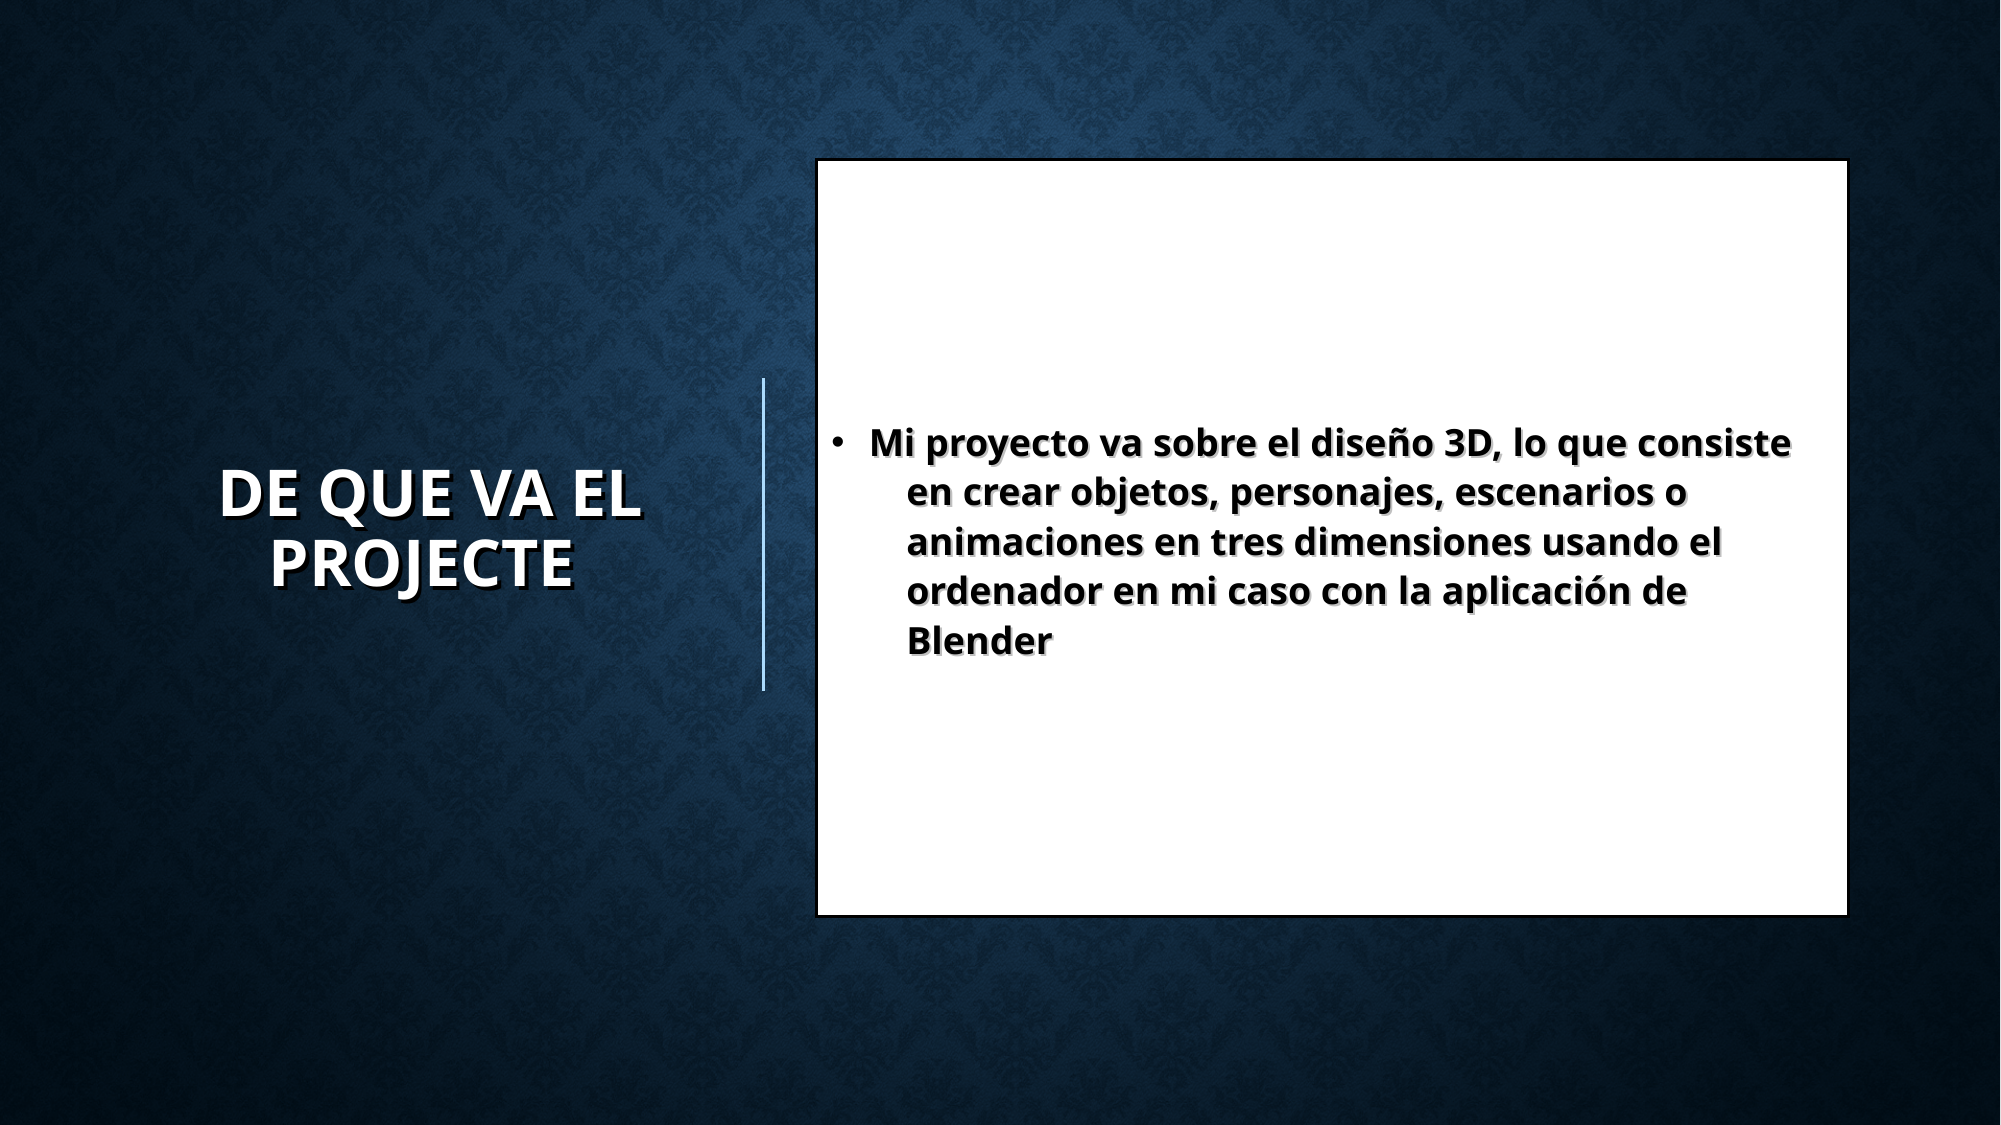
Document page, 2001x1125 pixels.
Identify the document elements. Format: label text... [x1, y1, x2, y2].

list Mi proyecto va sobre el diseño 3D, lo que consiste en crear objetos, personajes, escenarios o animaciones en tres dimensiones usando el ordenador en mi caso con la aplicación de Blender [816, 159, 1849, 917]
title De que va el projecte [149, 152, 711, 910]
text_box [0, 0, 2000, 1125]
